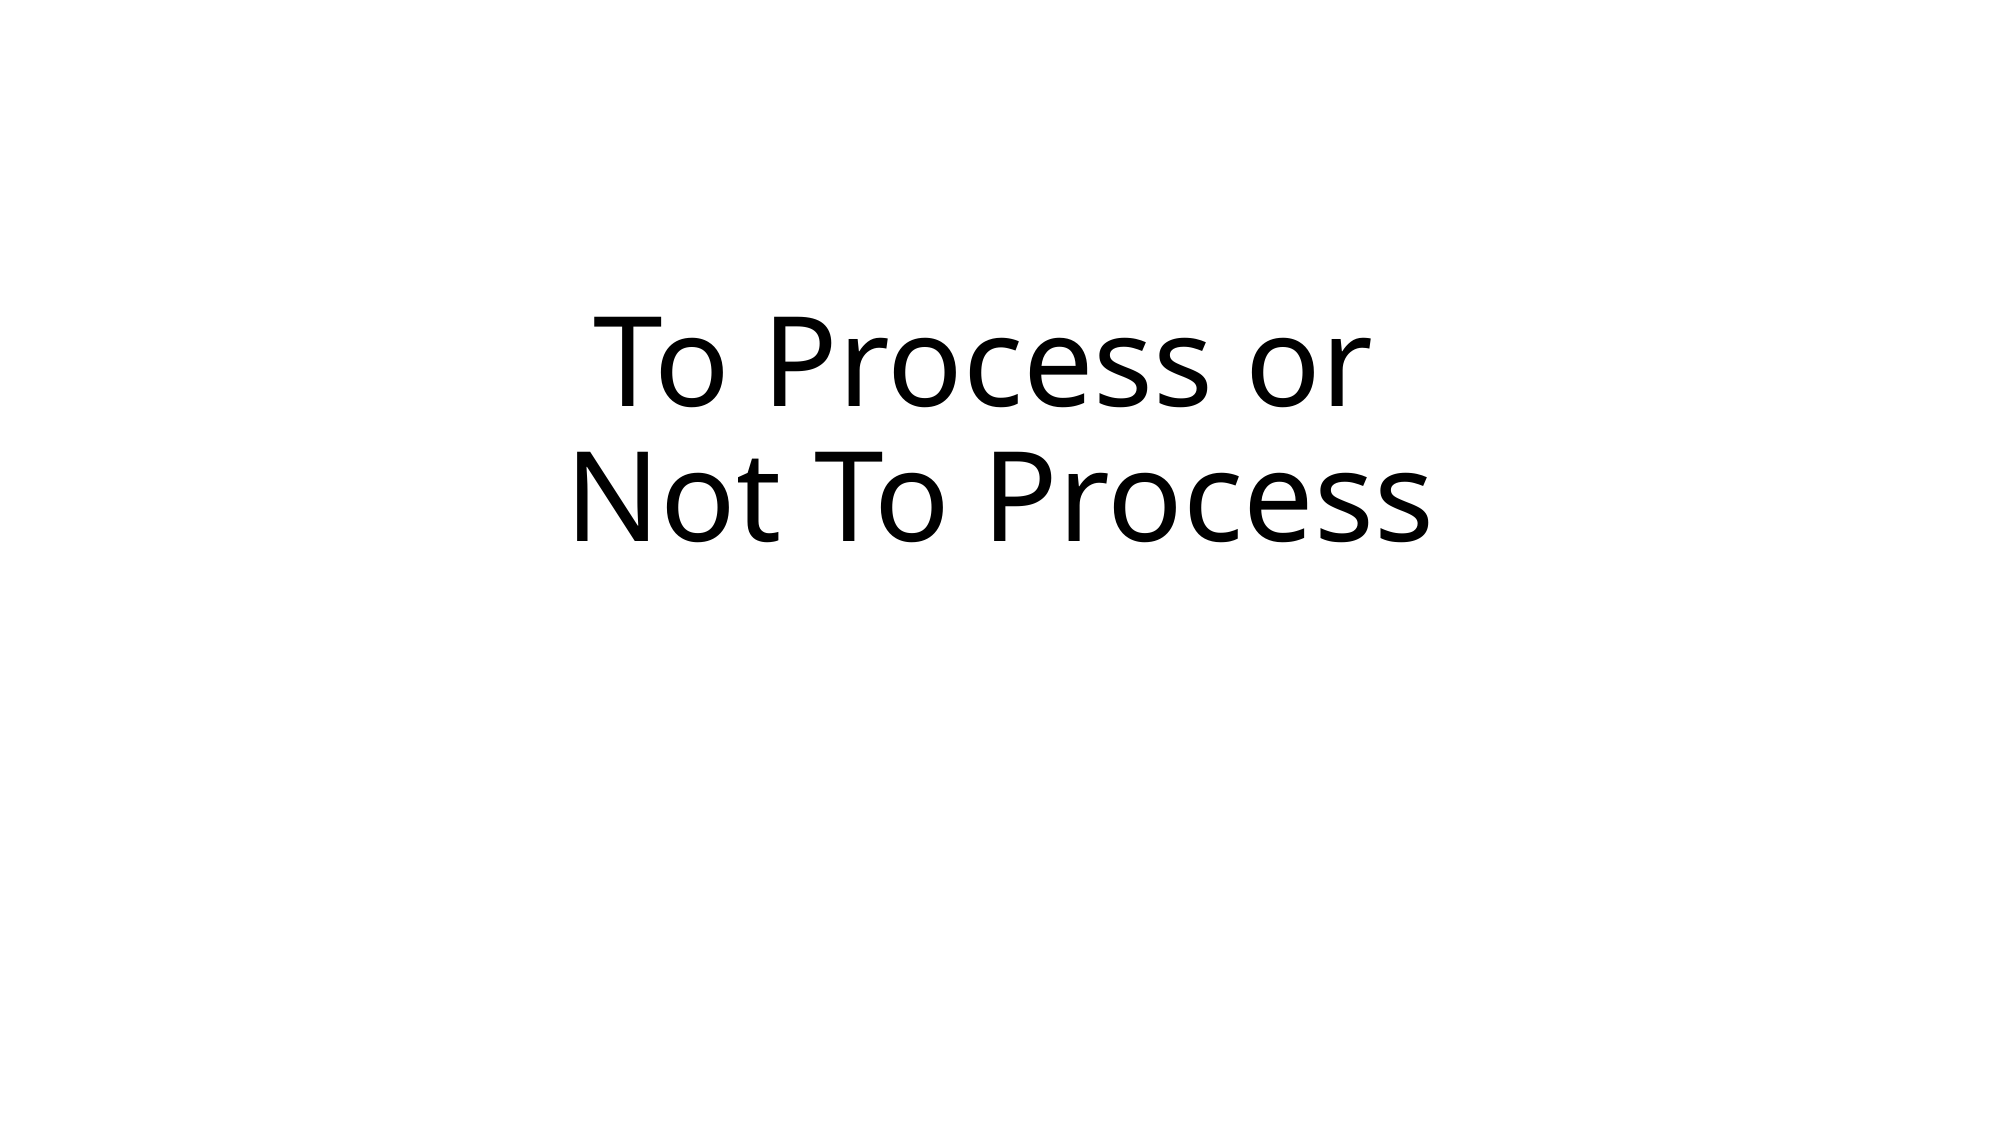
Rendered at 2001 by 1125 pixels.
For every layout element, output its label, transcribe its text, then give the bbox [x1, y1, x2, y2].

title To Process or Not To Process [249, 184, 1750, 576]
